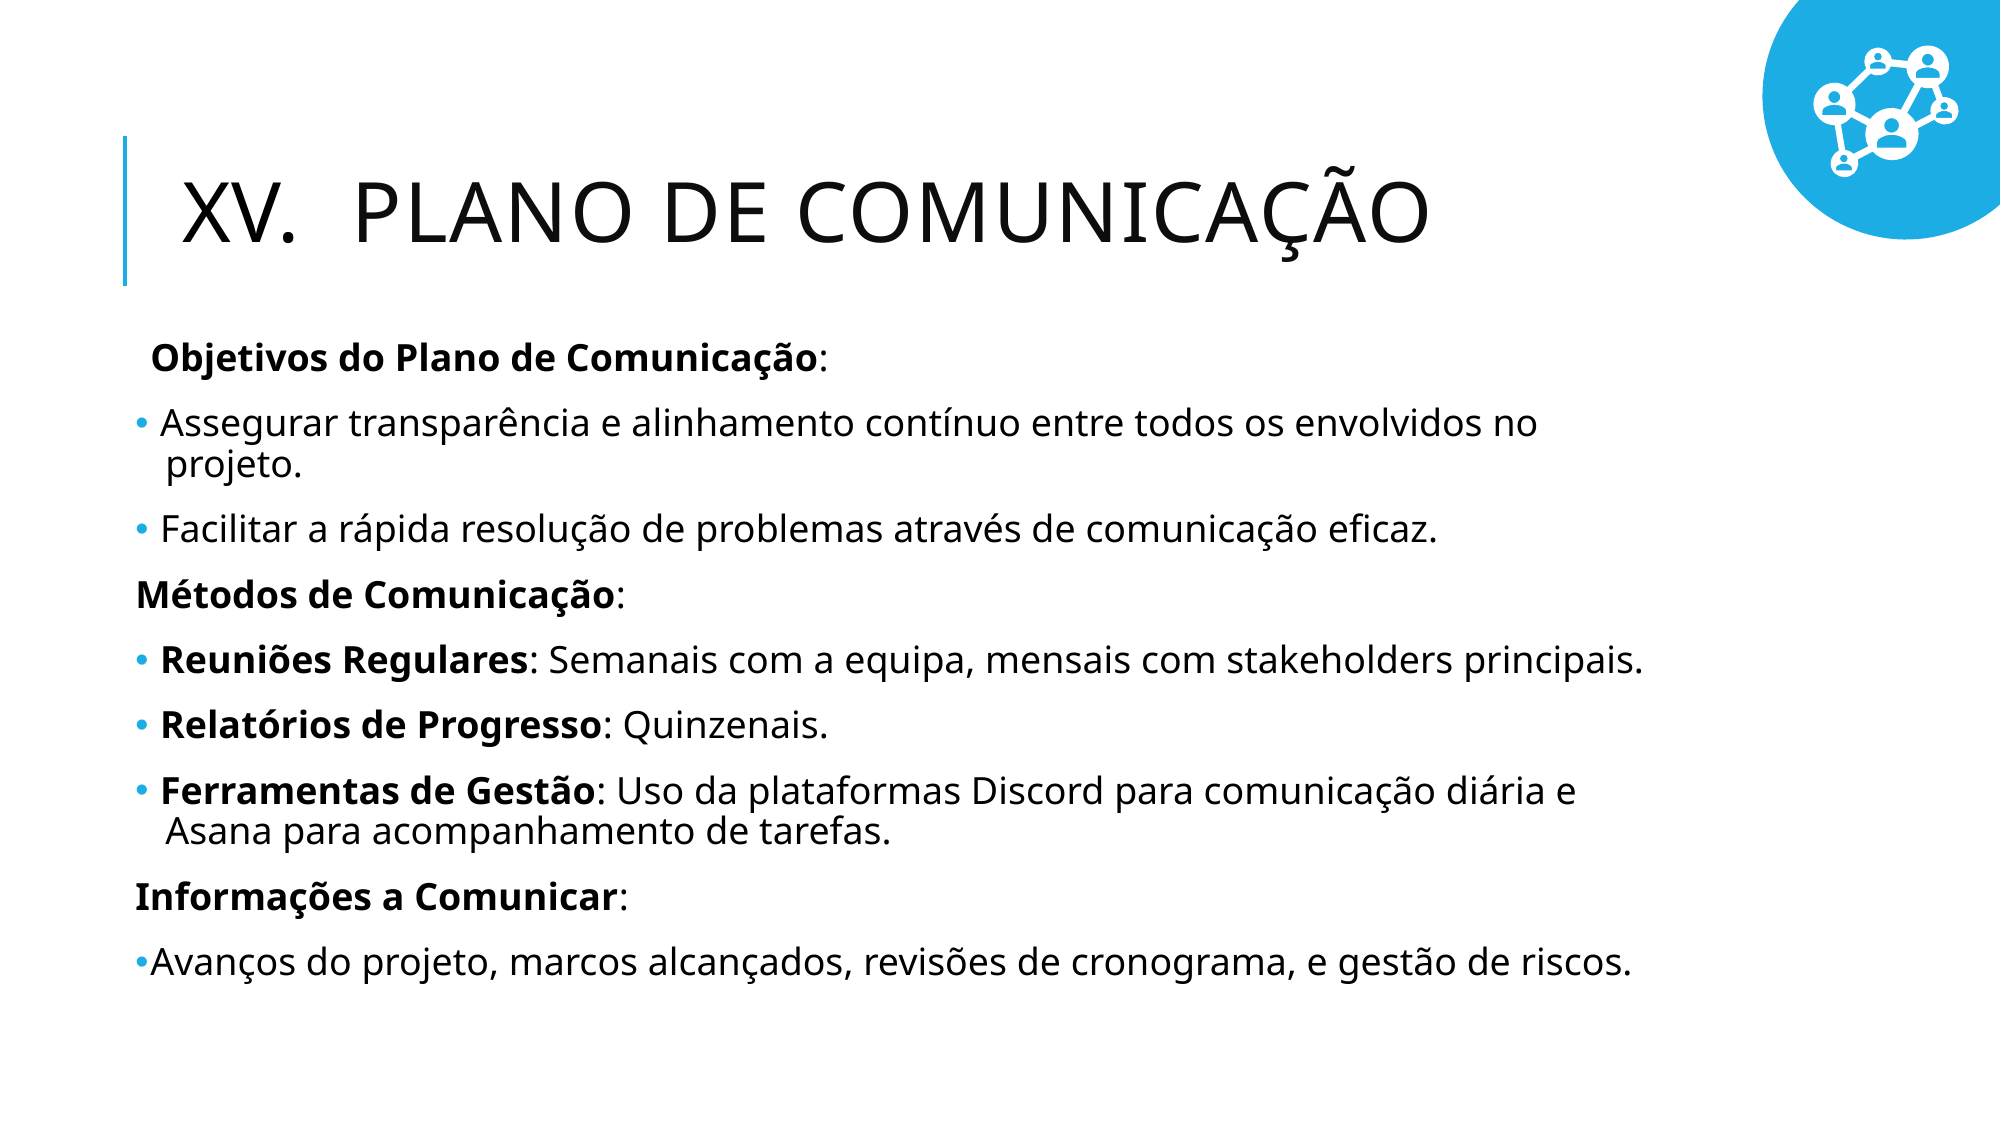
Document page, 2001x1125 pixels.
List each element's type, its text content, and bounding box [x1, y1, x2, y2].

list Objetivos do Plano de Comunicação: Assegurar transparência e alinhamento contínuo entre todos os envolvidos no projeto. Facilitar a rápida resolução de problemas através de comunicação eficaz. Métodos de Comunicação: Reuniões Regulares: Semanais com a equipa, mensais com stakeholders principais. Relatórios de Progresso: Quinzenais. Ferramentas de Gestão: Uso da plataformas Discord para comunicação diária e Asana para acompanhamento de tarefas. Informações a Comunicar: Avanços do projeto, marcos alcançados, revisões de cronograma, e gestão de riscos. [127, 331, 1675, 1096]
text_box [1762, 0, 2000, 240]
title Plano De Comunicação [168, 96, 1763, 343]
